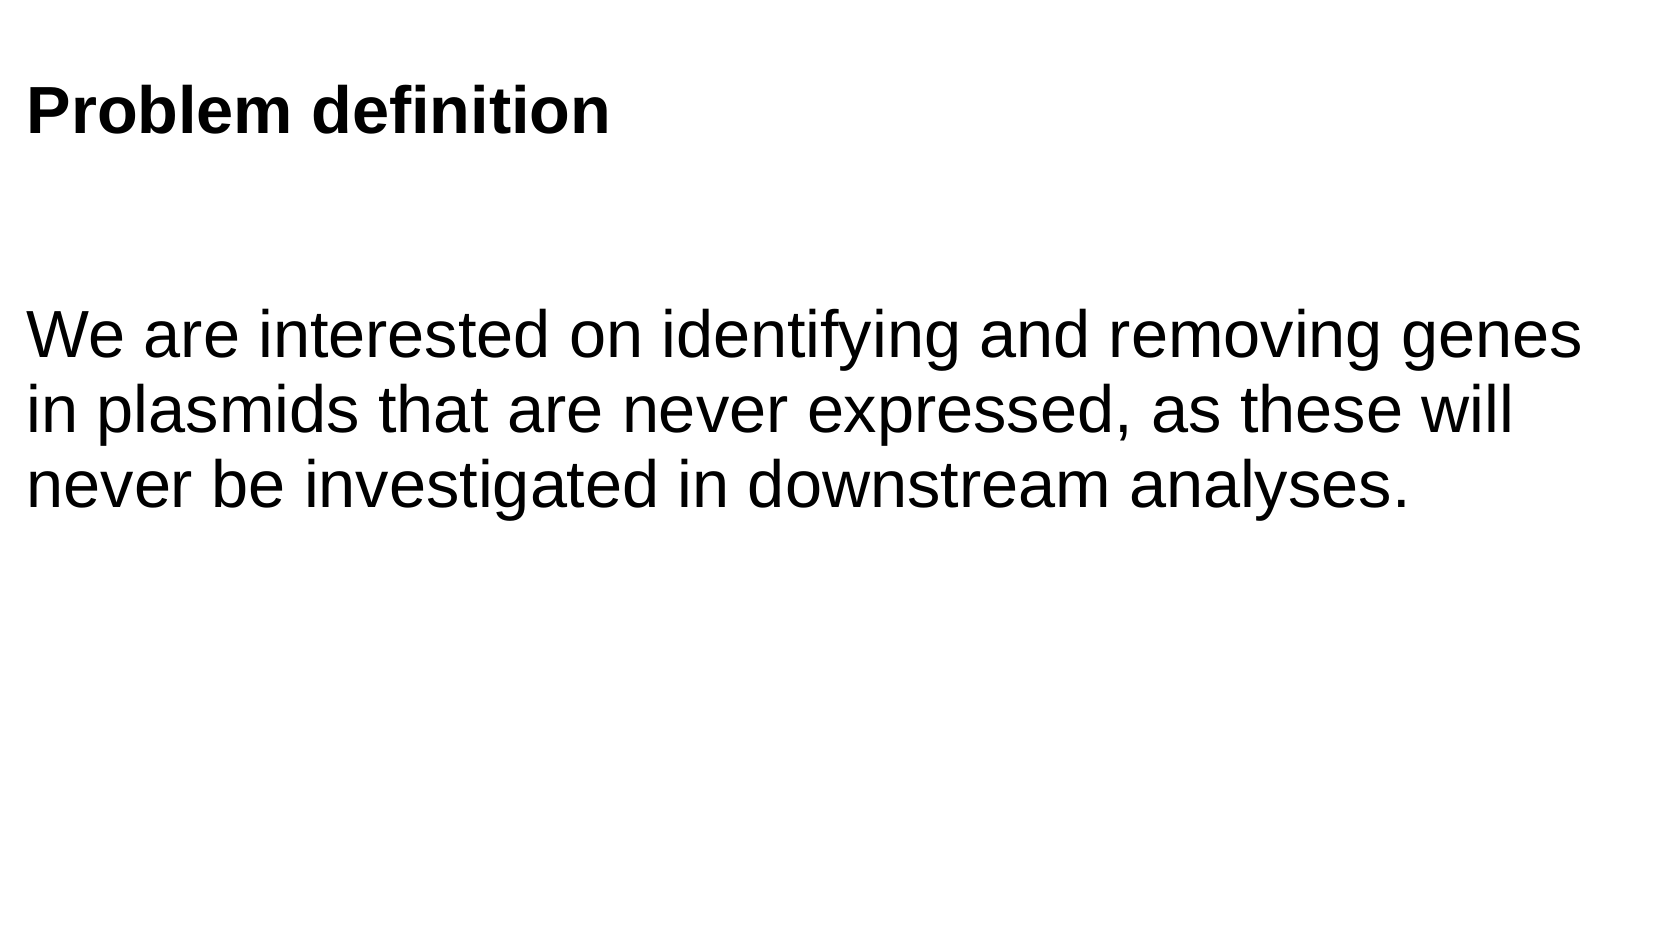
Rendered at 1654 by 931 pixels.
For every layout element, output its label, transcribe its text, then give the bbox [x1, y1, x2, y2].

text_box Problem definition We are interested on identifying and removing genes in plasmids that are never expressed, as these will never be investigated in downstream analyses. [11, 23, 1642, 530]
